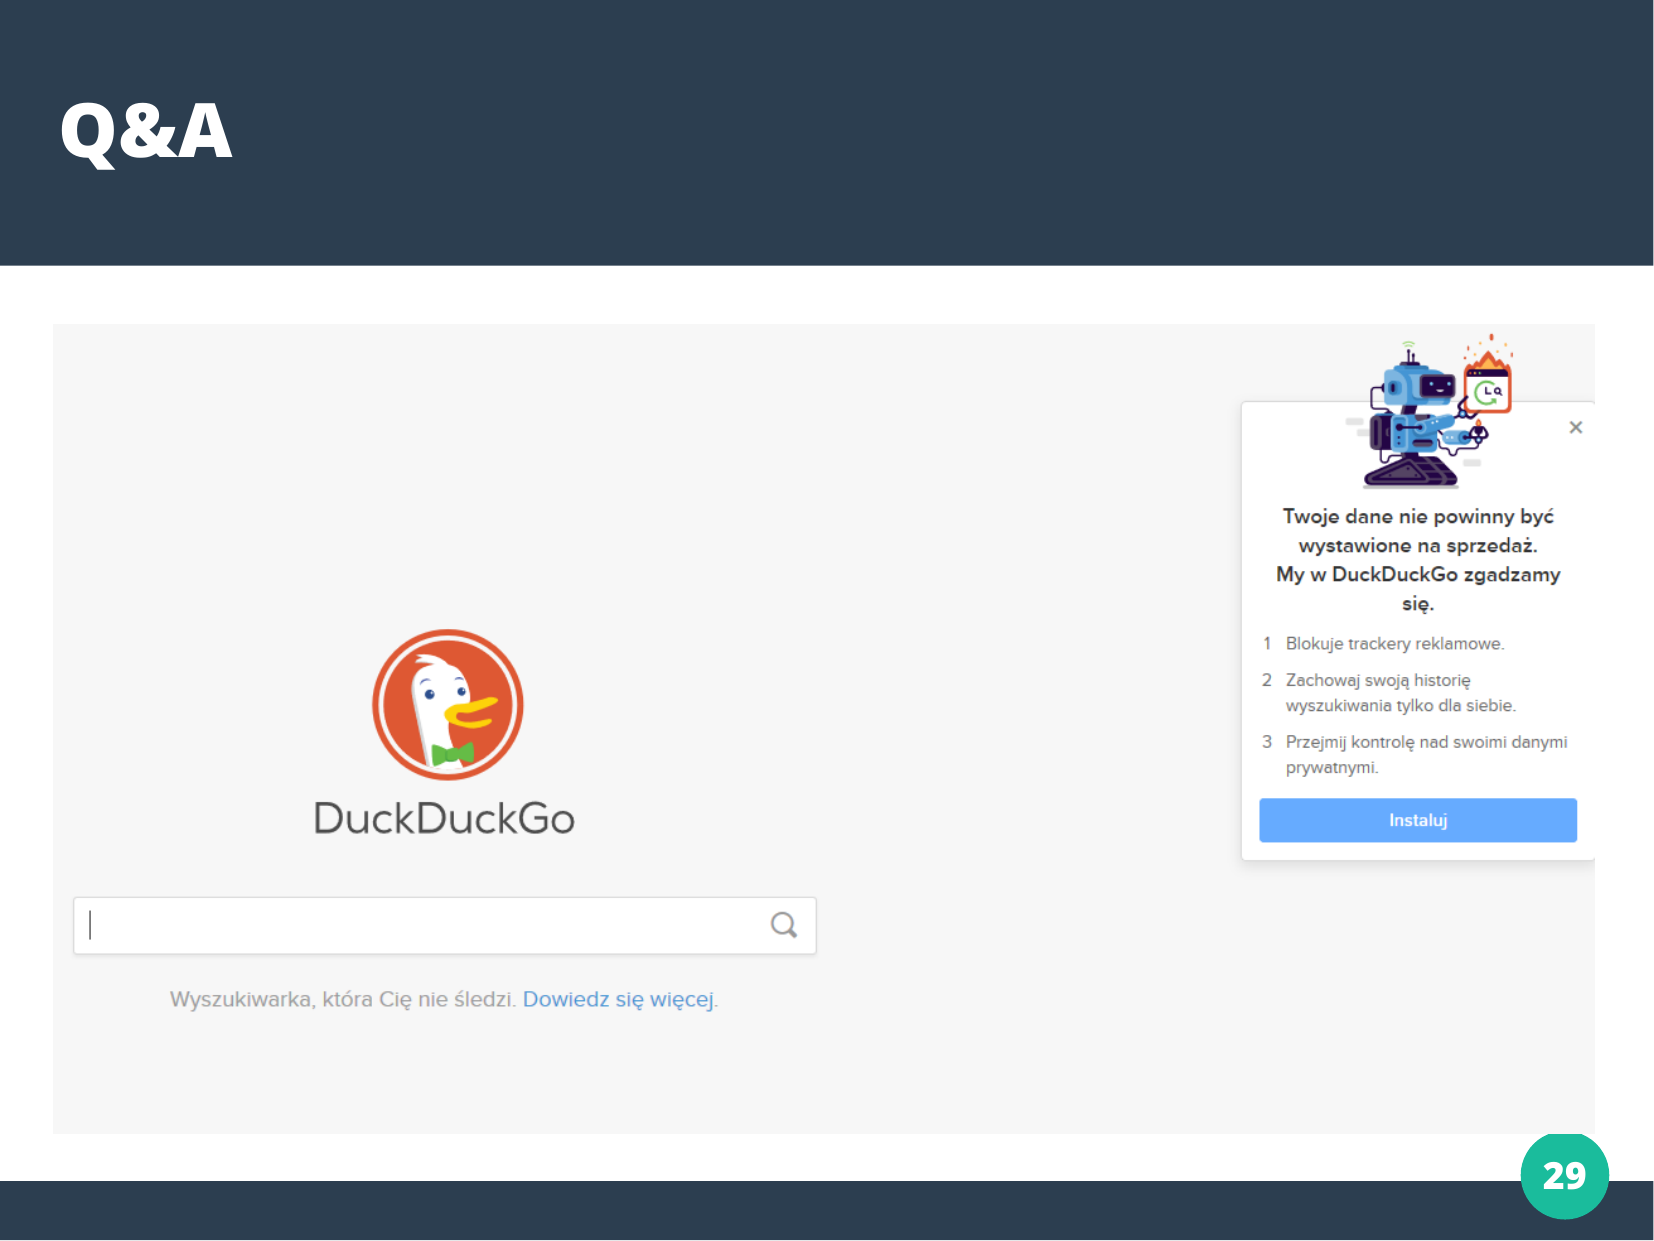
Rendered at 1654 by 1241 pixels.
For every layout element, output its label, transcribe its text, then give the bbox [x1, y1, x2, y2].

picture [53, 324, 1595, 1134]
title Q&A [59, 49, 1595, 207]
